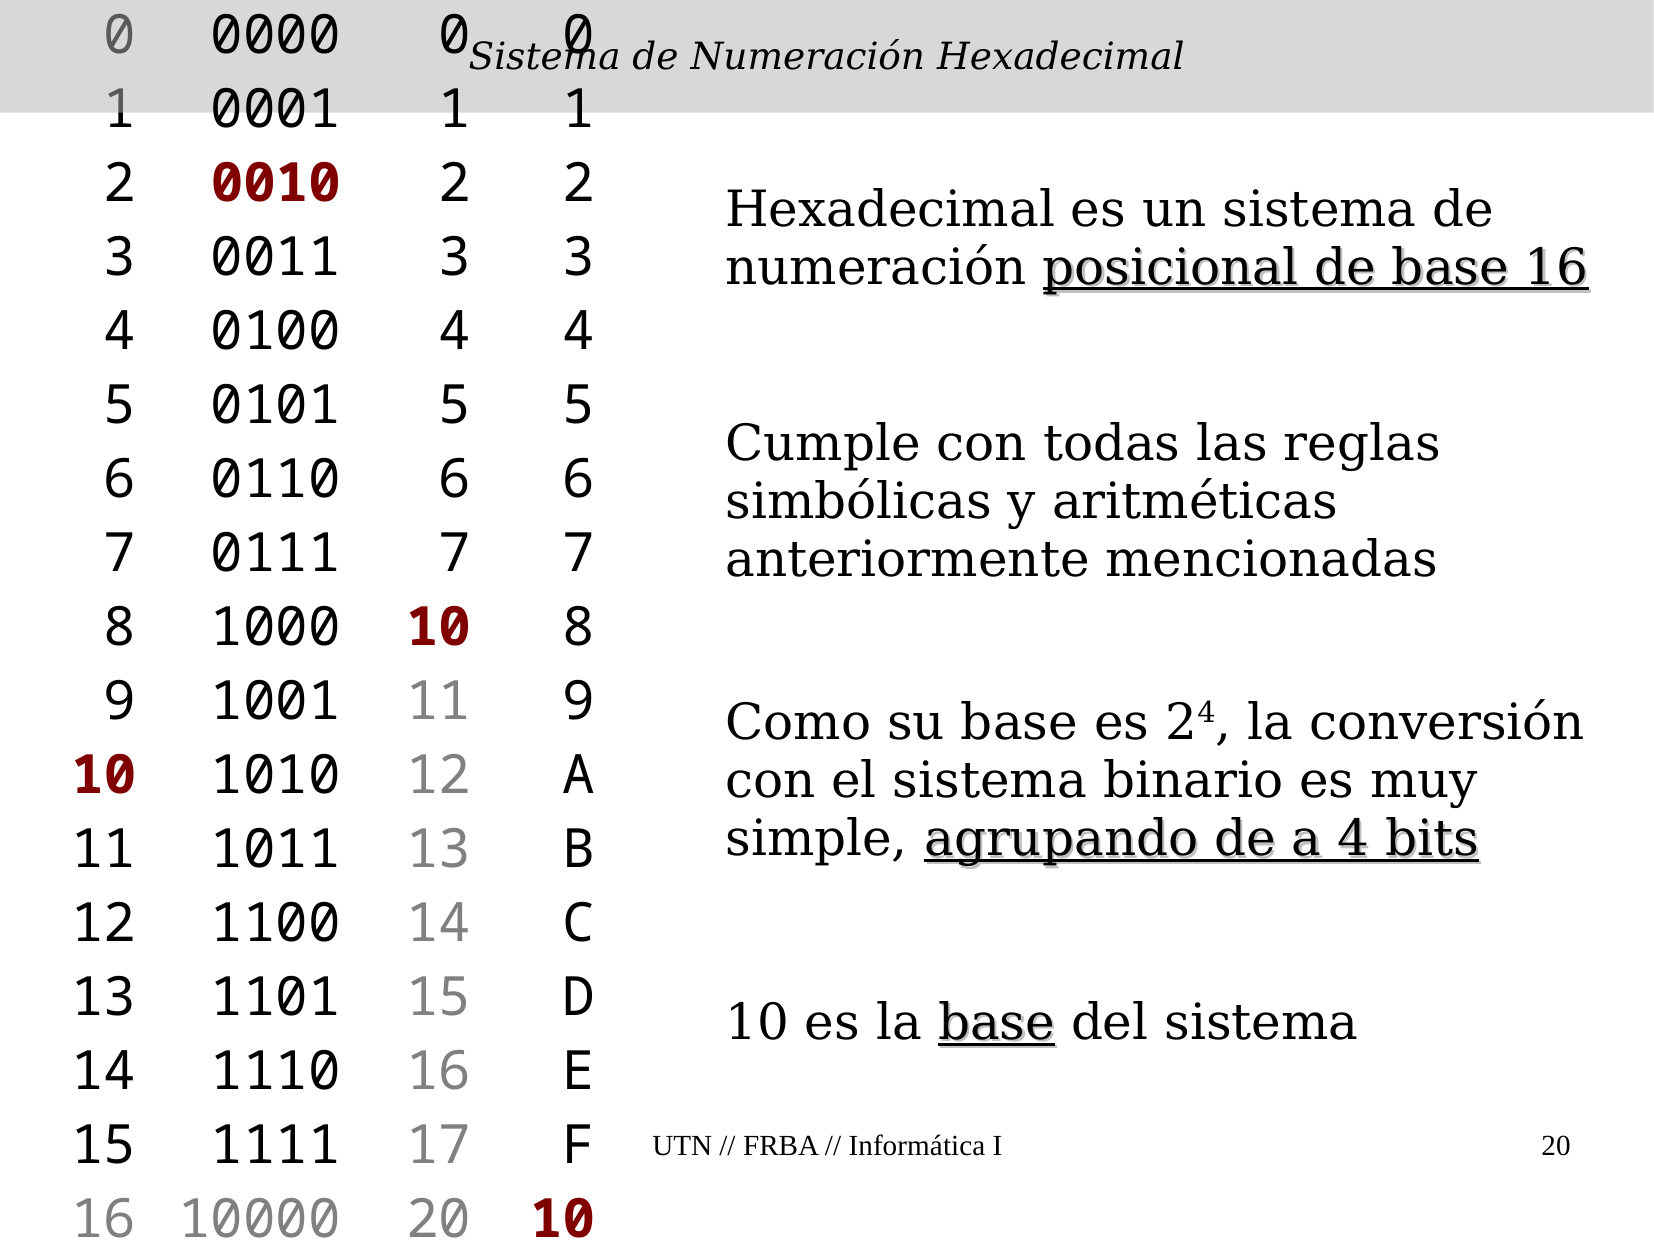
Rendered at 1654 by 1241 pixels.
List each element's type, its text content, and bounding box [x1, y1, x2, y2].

text_box Hexadecimal es un sistema de numeración posicional de base 16 [710, 172, 1654, 304]
title OCT 0 1 2 3 4 5 6 7 10 11 12 13 14 15 16 17 20 21 [372, 111, 471, 1138]
title DEC0 1 2 3 4 5 6 7 8 9 10 11 12 13 14 15 16 17 [37, 113, 137, 1138]
text_box 10 es la base del sistema [710, 985, 1654, 1059]
text_box Como su base es 24, la conversión con el sistema binario es muy simple, agrupando de a 4 bits [710, 685, 1654, 877]
text_box Sistema de Numeración Hexadecimal [0, 0, 1654, 113]
title BIN 0000 0001 0010 0011 0100 0101 0110 0111 1000 1001 1010 1011 1100 1101 1110 1111 10000 10001 [153, 111, 341, 1137]
text_box Cumple con todas las reglas simbólicas y aritméticas anteriormente mencionadas [710, 406, 1654, 597]
title HEX 0 1 2 3 4 5 6 7 8 9 A B C D E F 10 11 [496, 111, 595, 1138]
